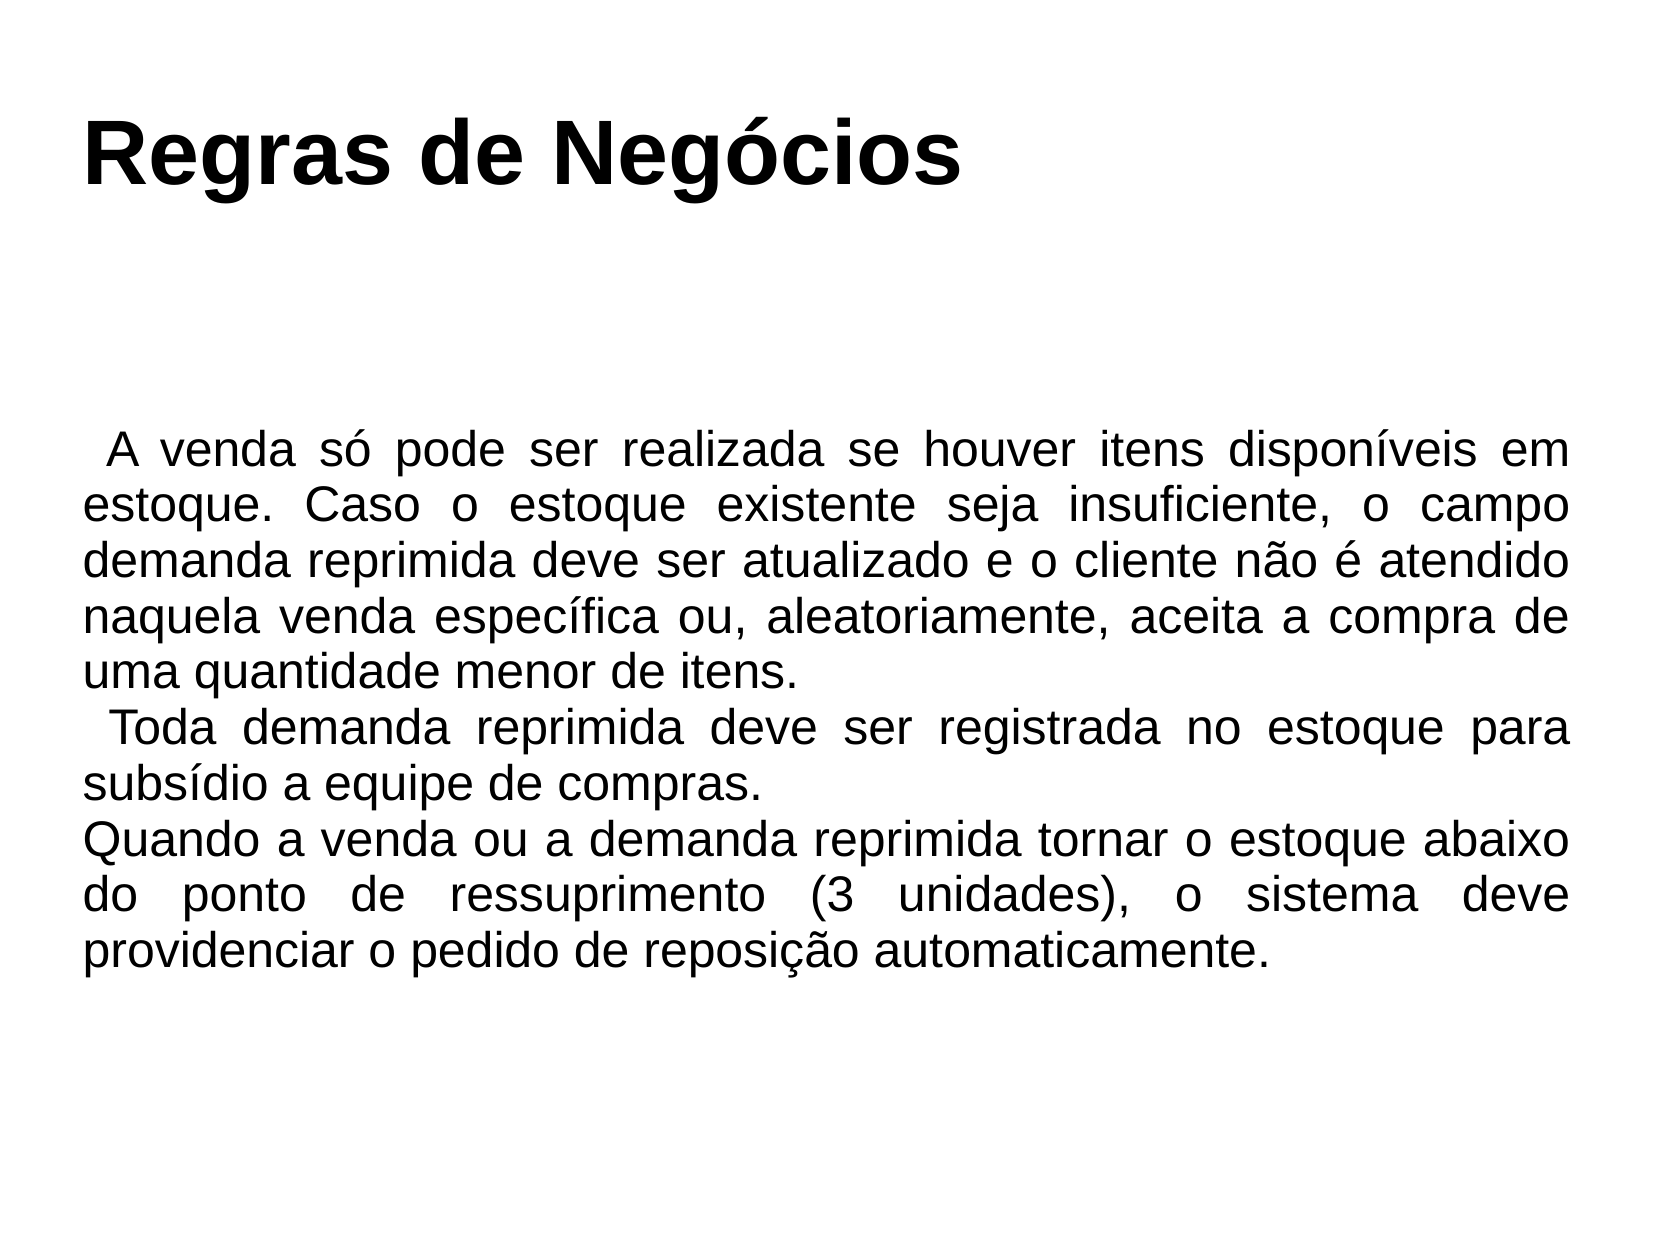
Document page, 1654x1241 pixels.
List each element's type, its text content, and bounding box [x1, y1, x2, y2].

title Regras de Negócios [82, 49, 1571, 257]
subtitle A venda só pode ser realizada se houver itens disponíveis em estoque. Caso o estoque existente seja insuficiente, o campo demanda reprimida deve ser atualizado e o cliente não é atendido naquela venda específica ou, aleatoriamente, aceita a compra de uma quantidade menor de itens. Toda demanda reprimida deve ser registrada no estoque para subsídio a equipe de compras. Quando a venda ou a demanda reprimida tornar o estoque abaixo do ponto de ressuprimento (3 unidades), o sistema deve providenciar o pedido de reposição automaticamente. [82, 290, 1571, 1109]
